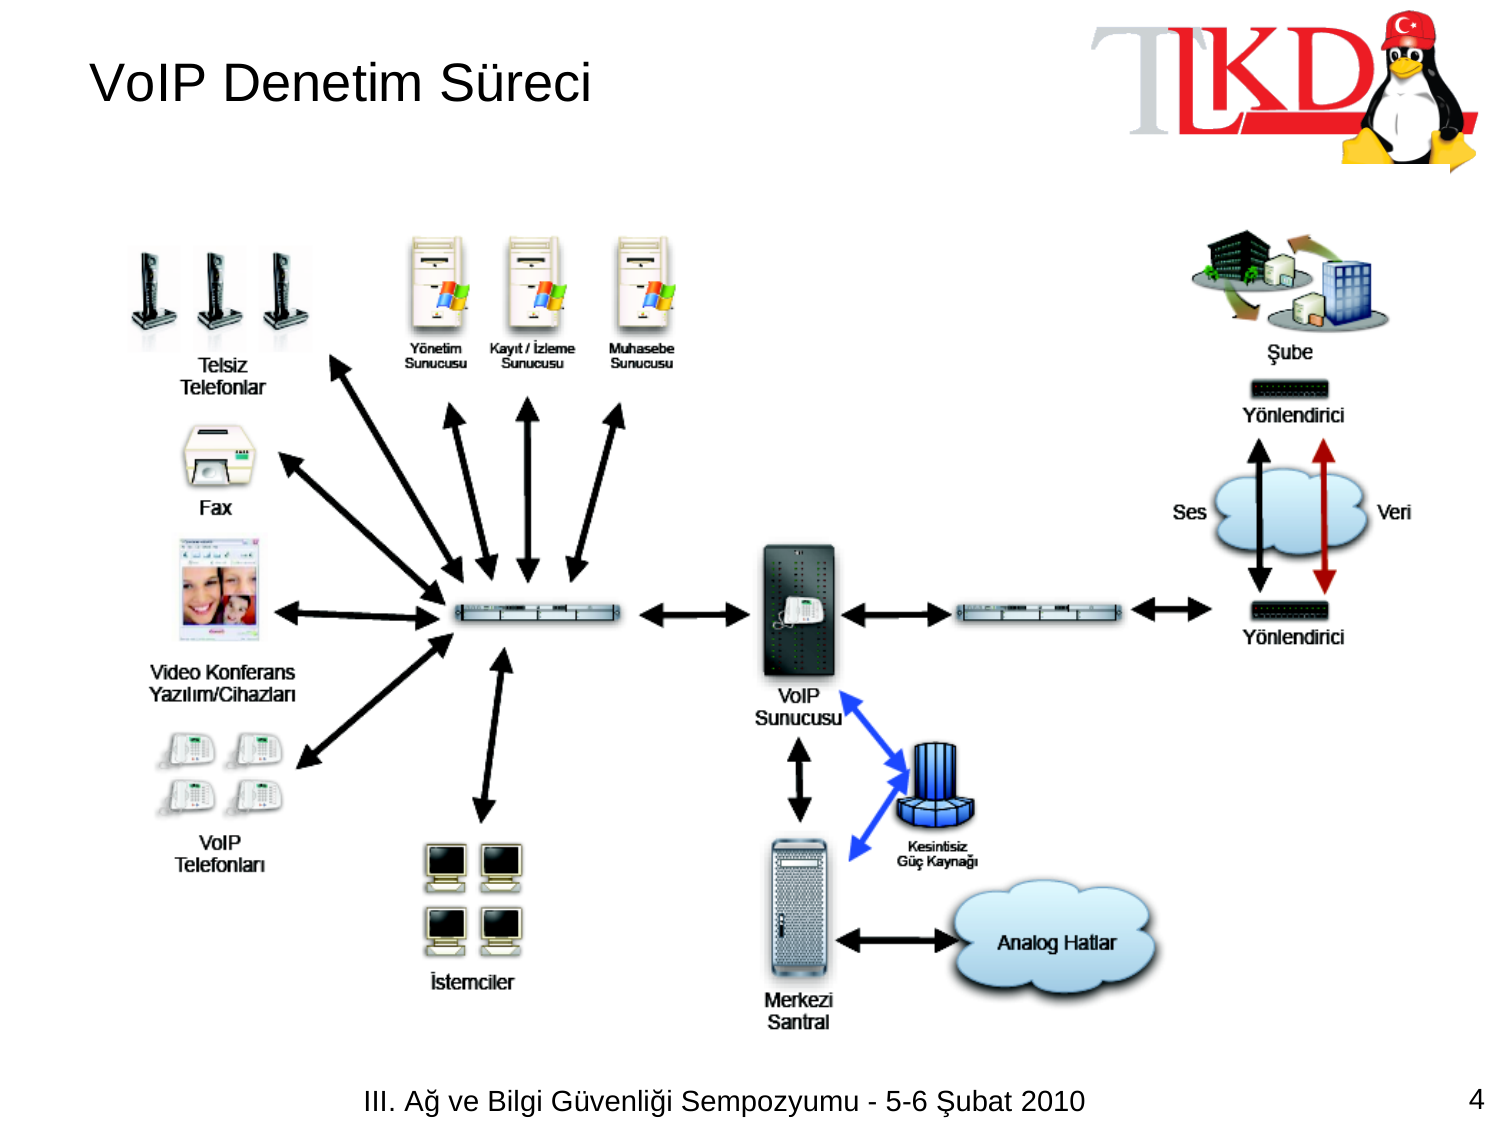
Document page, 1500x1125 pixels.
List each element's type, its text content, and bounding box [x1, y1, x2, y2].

picture [112, 0, 1491, 1051]
title VoIP Denetim Süreci [75, 45, 1070, 151]
